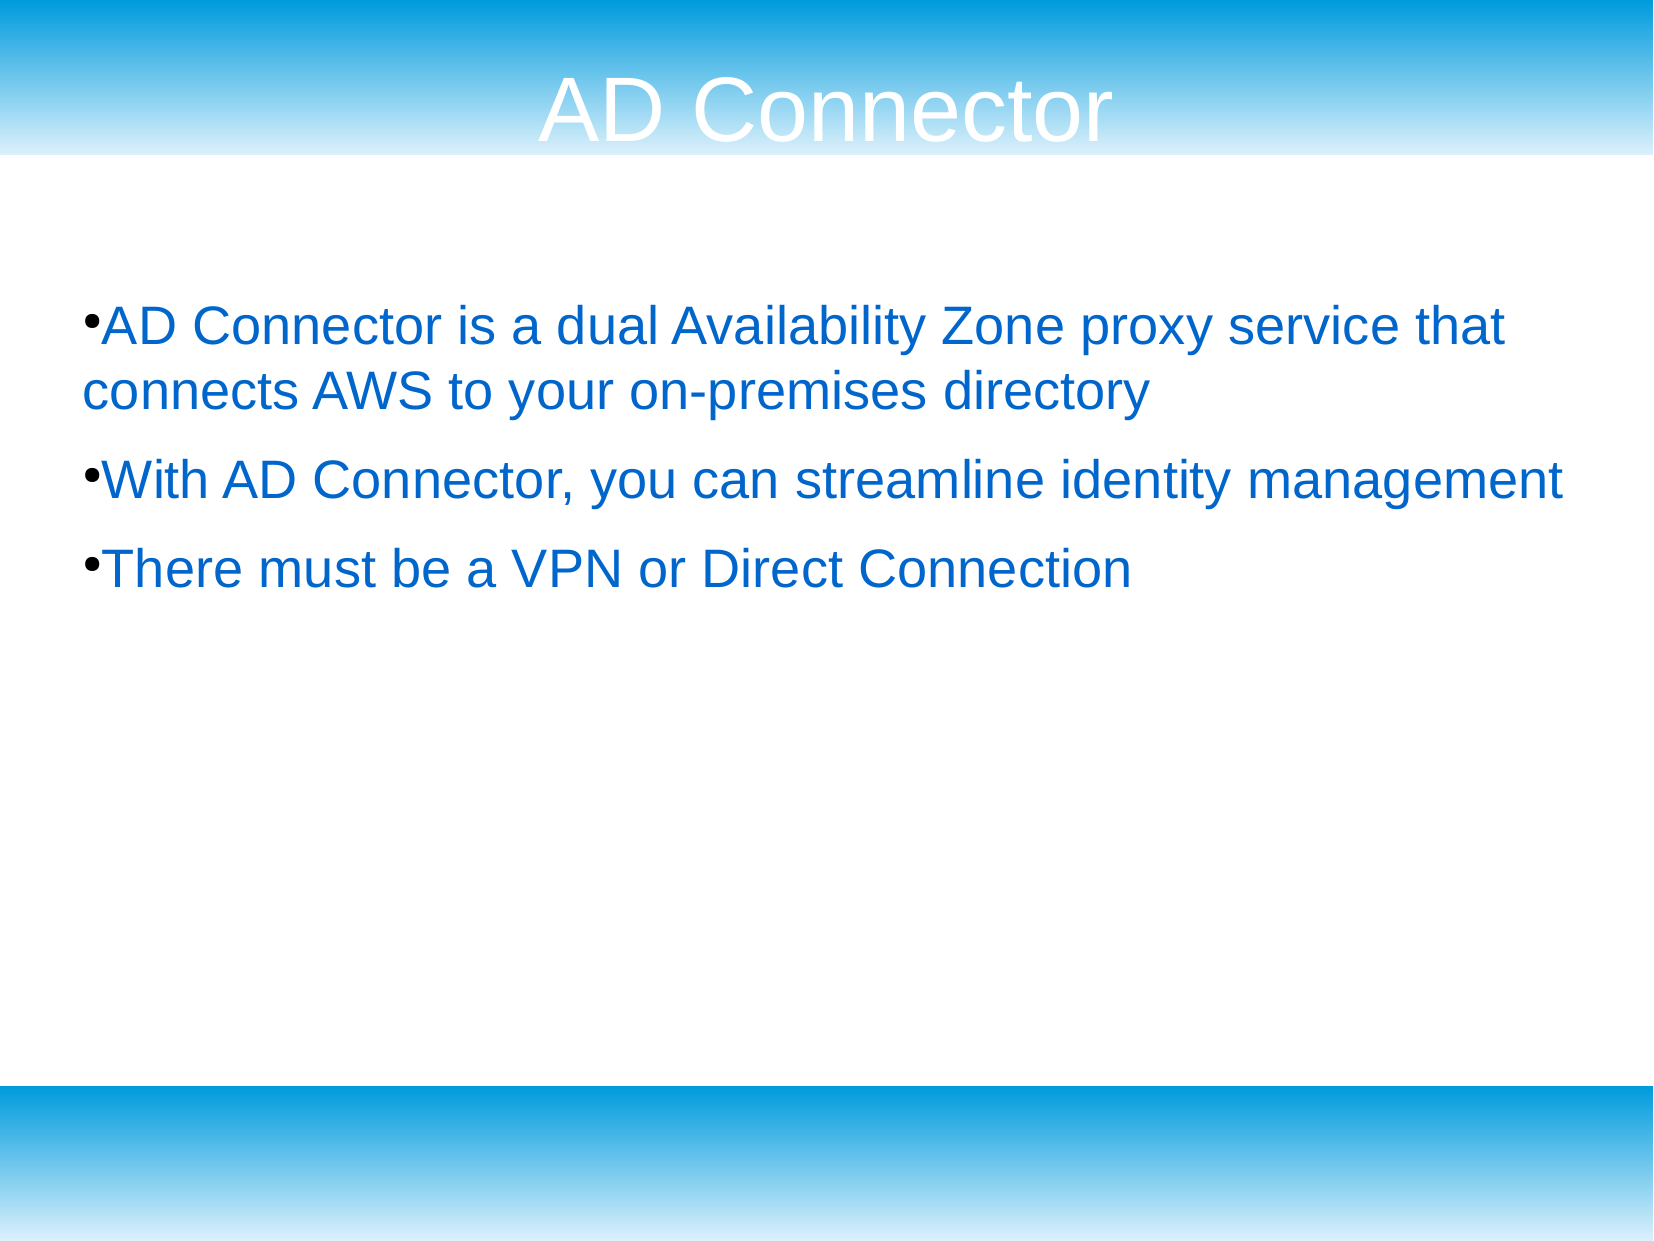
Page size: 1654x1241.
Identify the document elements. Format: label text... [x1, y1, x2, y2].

list AD Connector is a dual Availability Zone proxy service that connects AWS to your on-premises directory With AD Connector, you can streamline identity management There must be a VPN or Direct Connection [82, 290, 1571, 1010]
title AD Connector [82, 49, 1571, 155]
